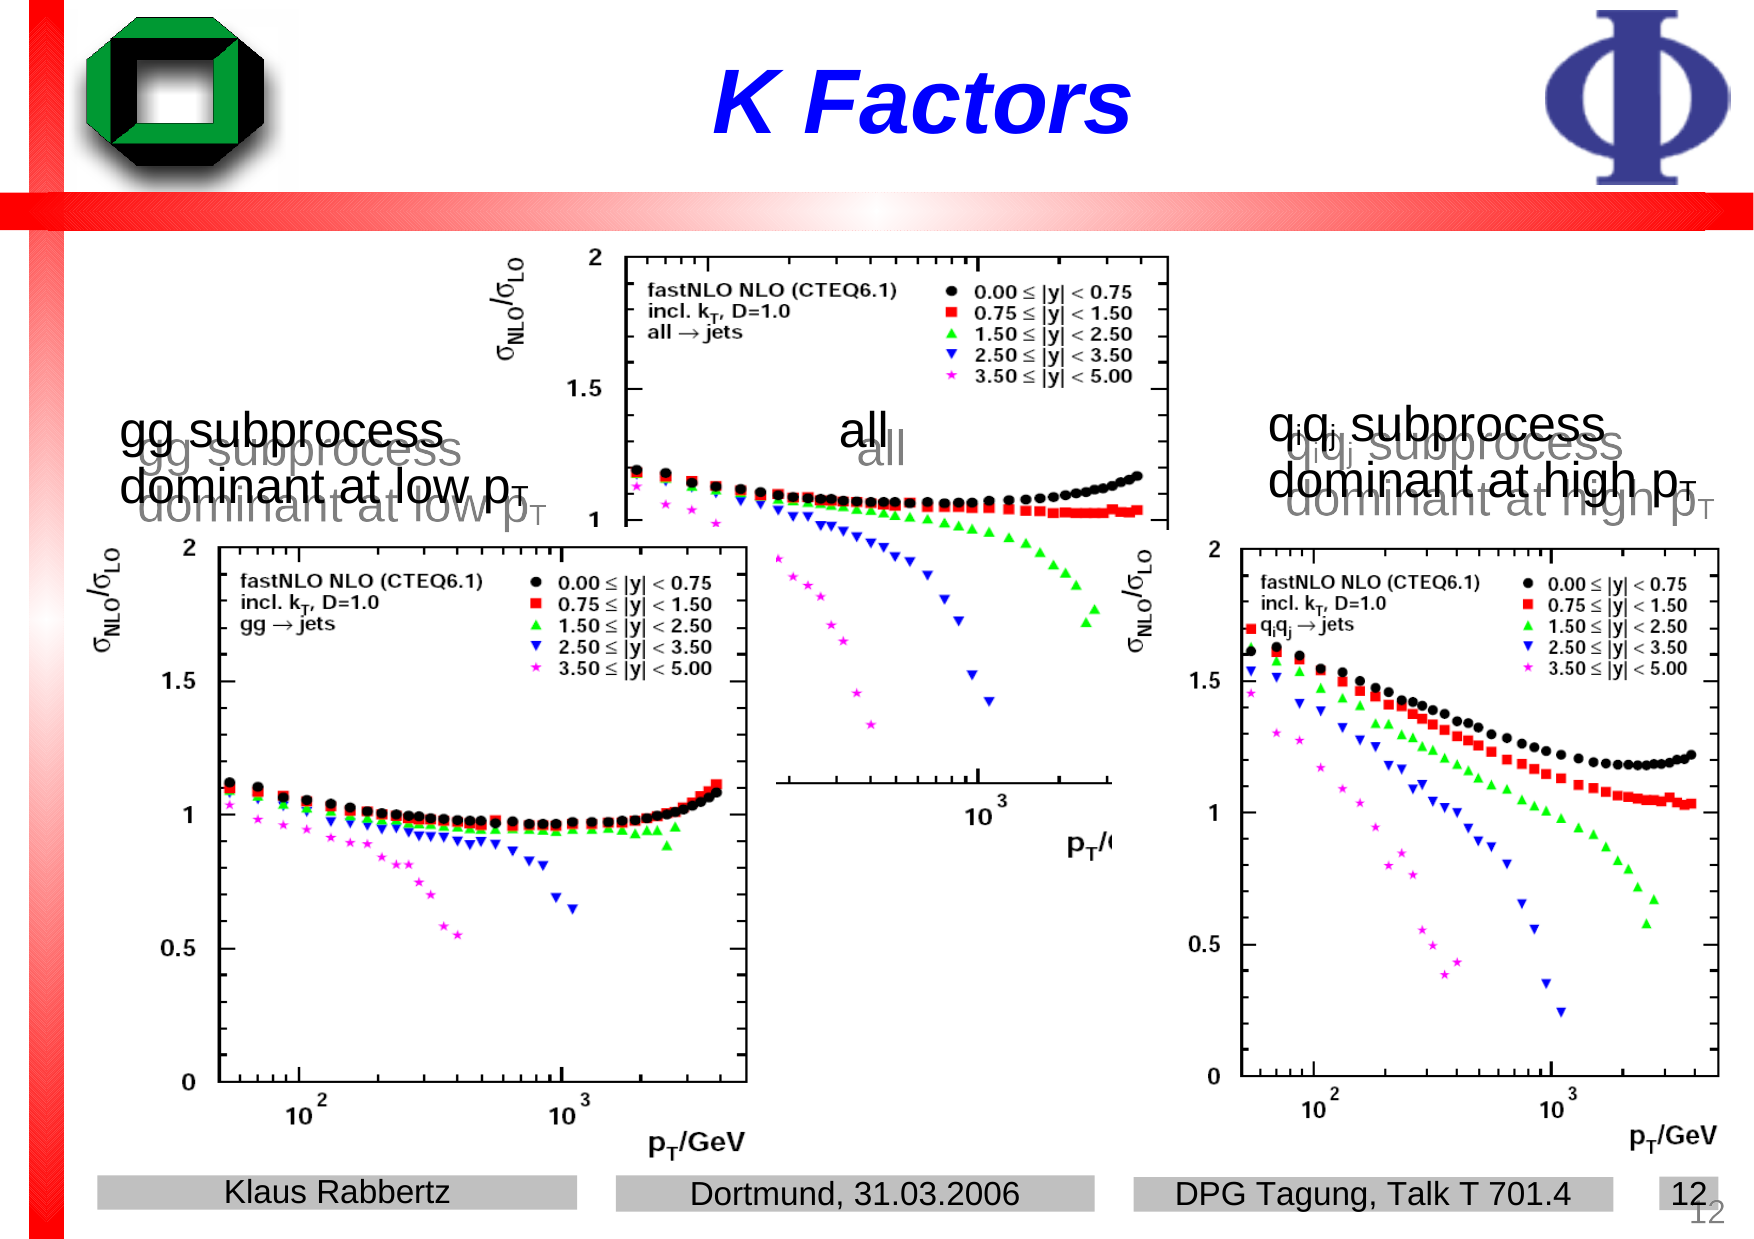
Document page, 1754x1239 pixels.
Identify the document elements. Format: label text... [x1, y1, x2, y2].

title K Factors [282, 21, 1566, 183]
picture [64, 9, 299, 192]
picture [76, 238, 1744, 1165]
text_box all [827, 390, 902, 470]
text_box gg subprocess dominant at low pT [107, 390, 541, 543]
picture [1545, 10, 1731, 185]
text_box qiqj subprocess dominant at high pT [1256, 384, 1709, 554]
